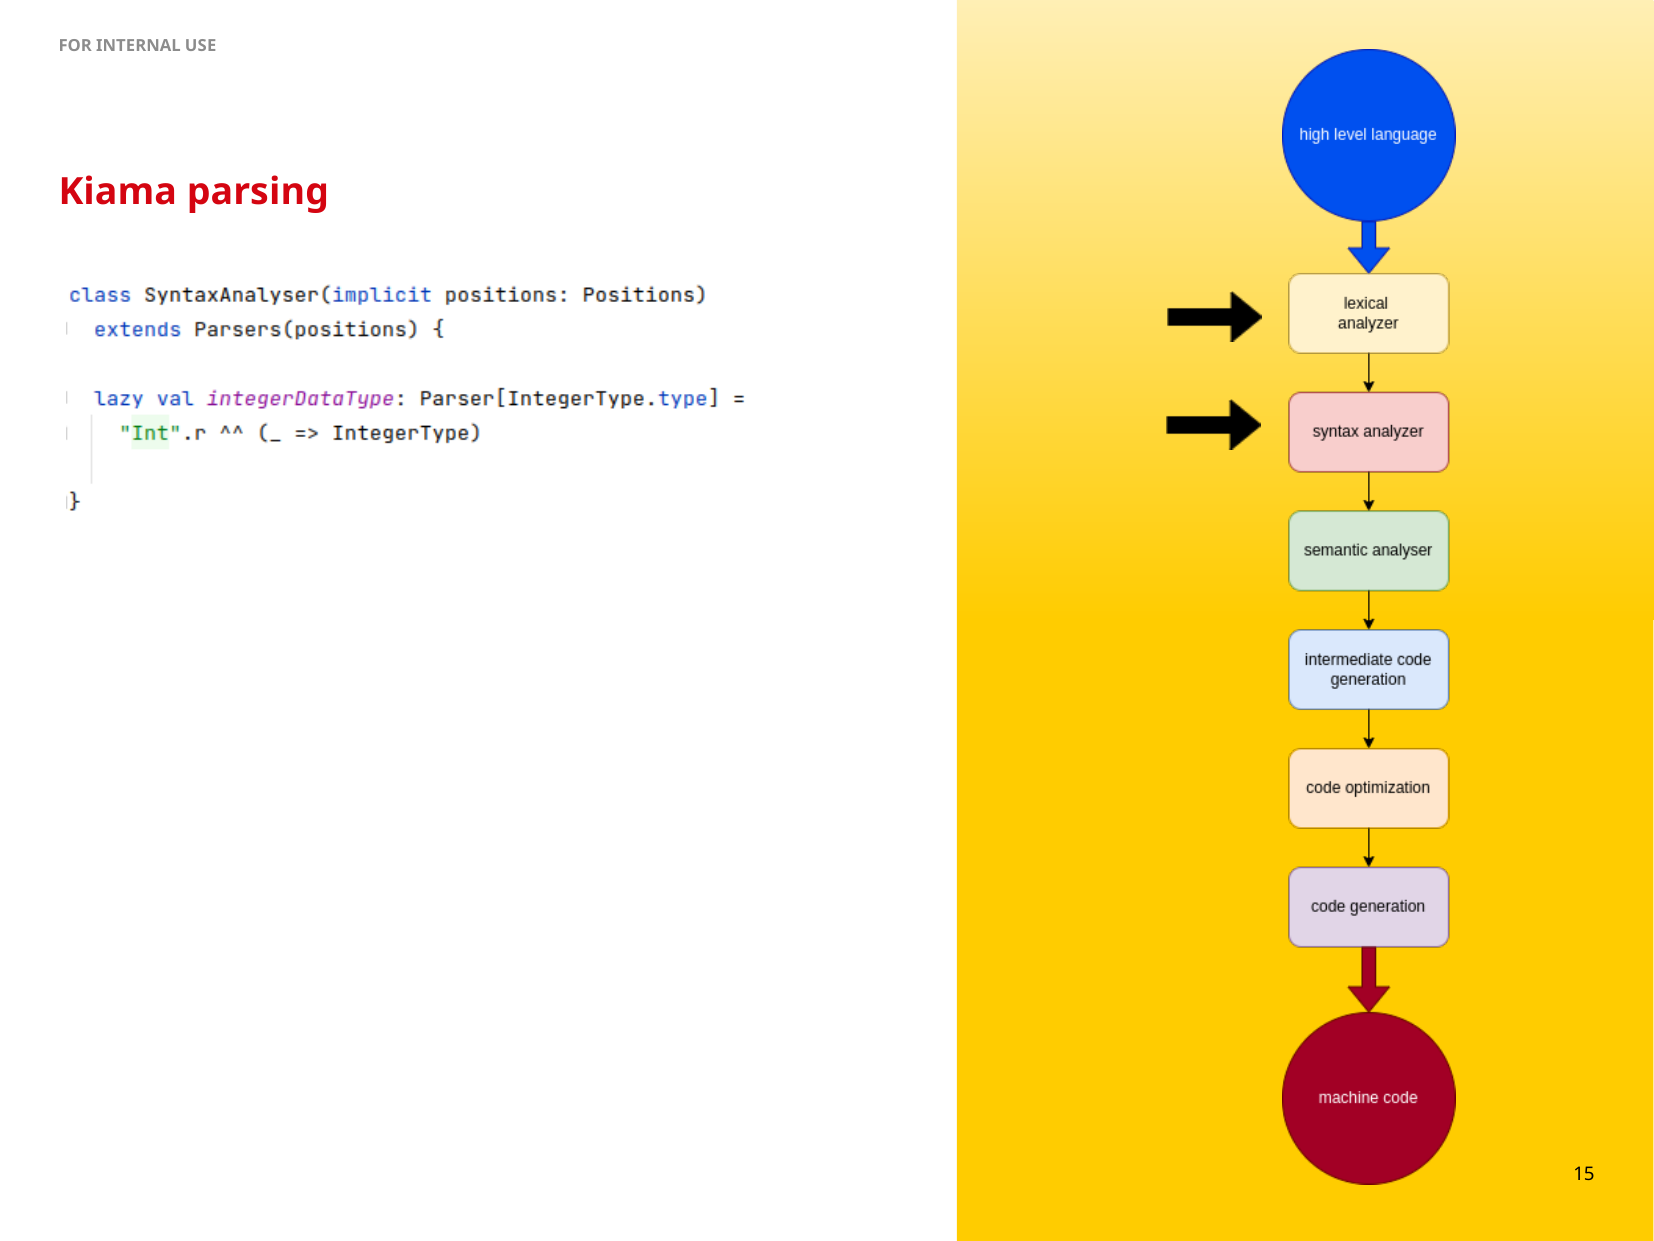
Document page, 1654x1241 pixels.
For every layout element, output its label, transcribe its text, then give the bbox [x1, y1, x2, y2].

picture [1166, 399, 1261, 451]
picture [1167, 291, 1262, 342]
title Kiama parsing [58, 92, 899, 212]
text_box [956, 0, 1654, 1241]
picture [66, 269, 766, 528]
slide_number 23 [1526, 1158, 1595, 1192]
picture [1282, 49, 1456, 1186]
